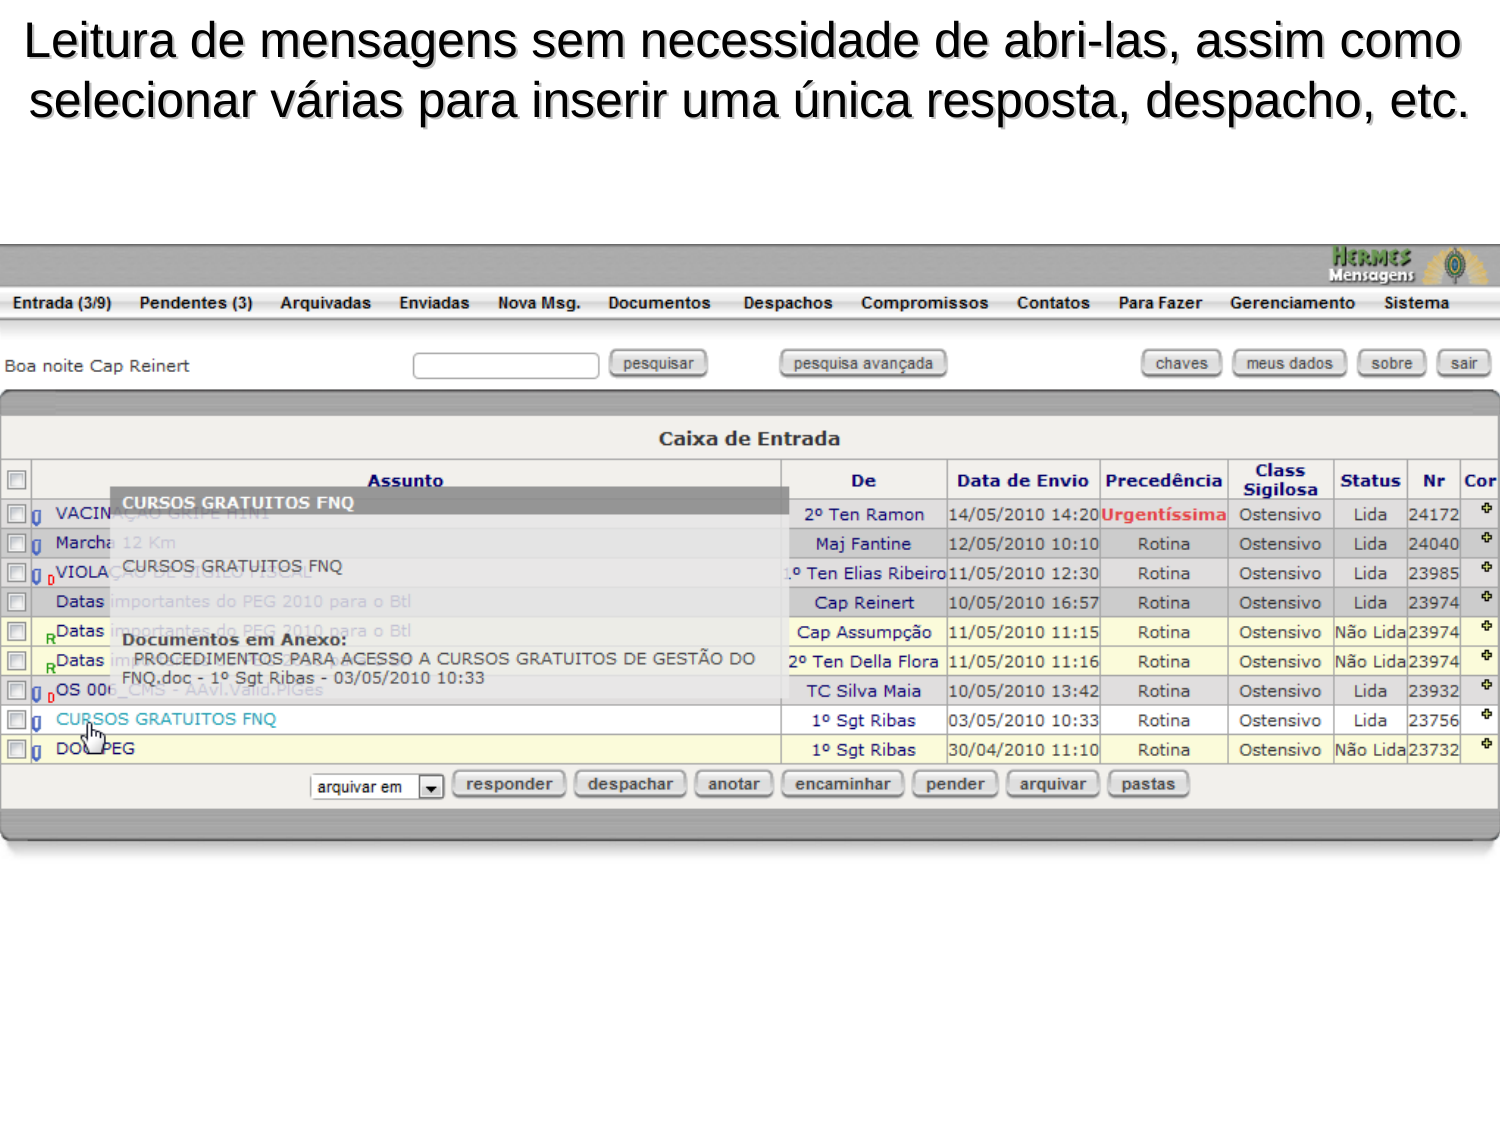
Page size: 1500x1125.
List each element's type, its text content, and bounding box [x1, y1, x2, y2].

text_box Leitura de mensagens sem necessidade de abri-las, assim como selecionar várias para inserir uma única resposta, despacho, etc. [0, 0, 1500, 137]
picture [0, 244, 1500, 881]
